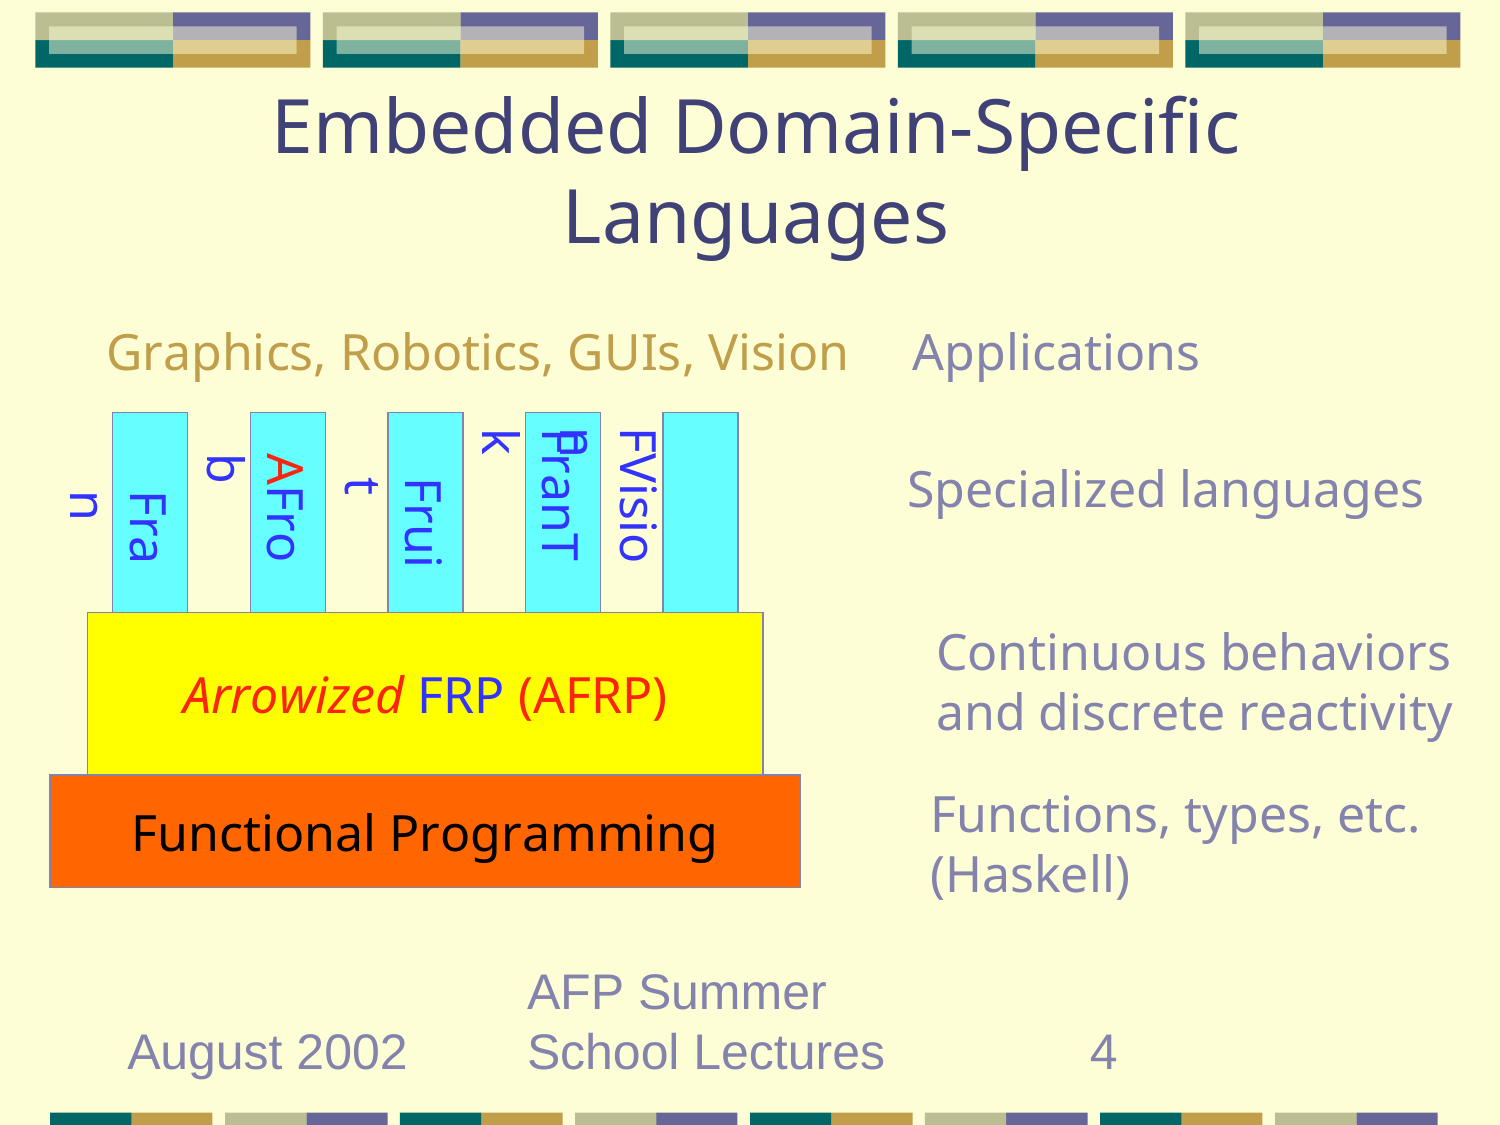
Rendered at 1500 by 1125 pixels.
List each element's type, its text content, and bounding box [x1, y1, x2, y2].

text_box [112, 412, 188, 475]
text_box FVision [648, 413, 739, 609]
text_box Specialized languages [892, 449, 1440, 526]
text_box [112, 597, 188, 612]
text_box Graphics, Robotics, GUIs, Vision [91, 312, 865, 388]
text_box [387, 412, 463, 462]
text_box Fran [98, 475, 188, 597]
text_box Arrowized FRP (AFRP)‏ [87, 612, 763, 775]
text_box [250, 412, 326, 439]
text_box AFrob [235, 439, 326, 595]
text_box Fruit [373, 462, 463, 588]
text_box Functional Programming [50, 774, 801, 888]
text_box Embedded Domain-Specific Languages [62, 74, 1450, 263]
text_box Functions, types, etc. (Haskell)‏ [915, 774, 1437, 911]
text_box Applications [898, 312, 1216, 388]
text_box [525, 590, 601, 613]
text_box [663, 609, 739, 613]
text_box [250, 595, 326, 613]
text_box [387, 588, 463, 613]
text_box FranTk [510, 413, 601, 590]
text_box Continuous behaviors and discrete reactivity [921, 612, 1468, 748]
